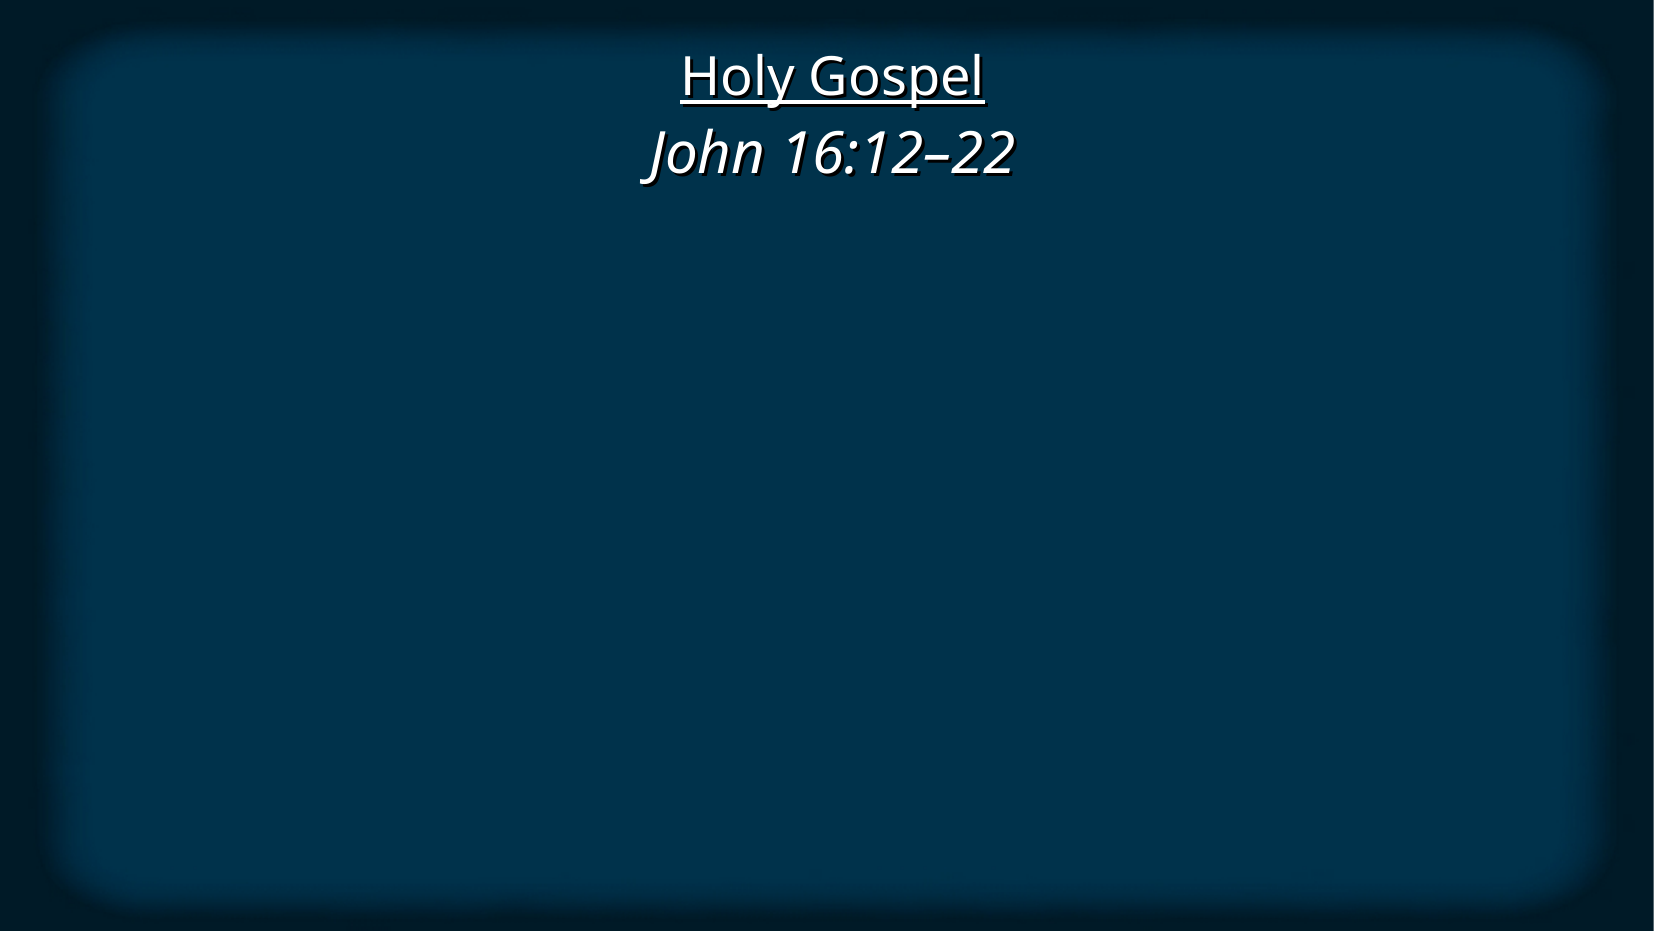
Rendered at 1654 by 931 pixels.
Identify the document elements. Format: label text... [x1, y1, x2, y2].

picture [0, 0, 1654, 931]
text_box Holy Gospel John 16:12–22 [90, 30, 1576, 194]
